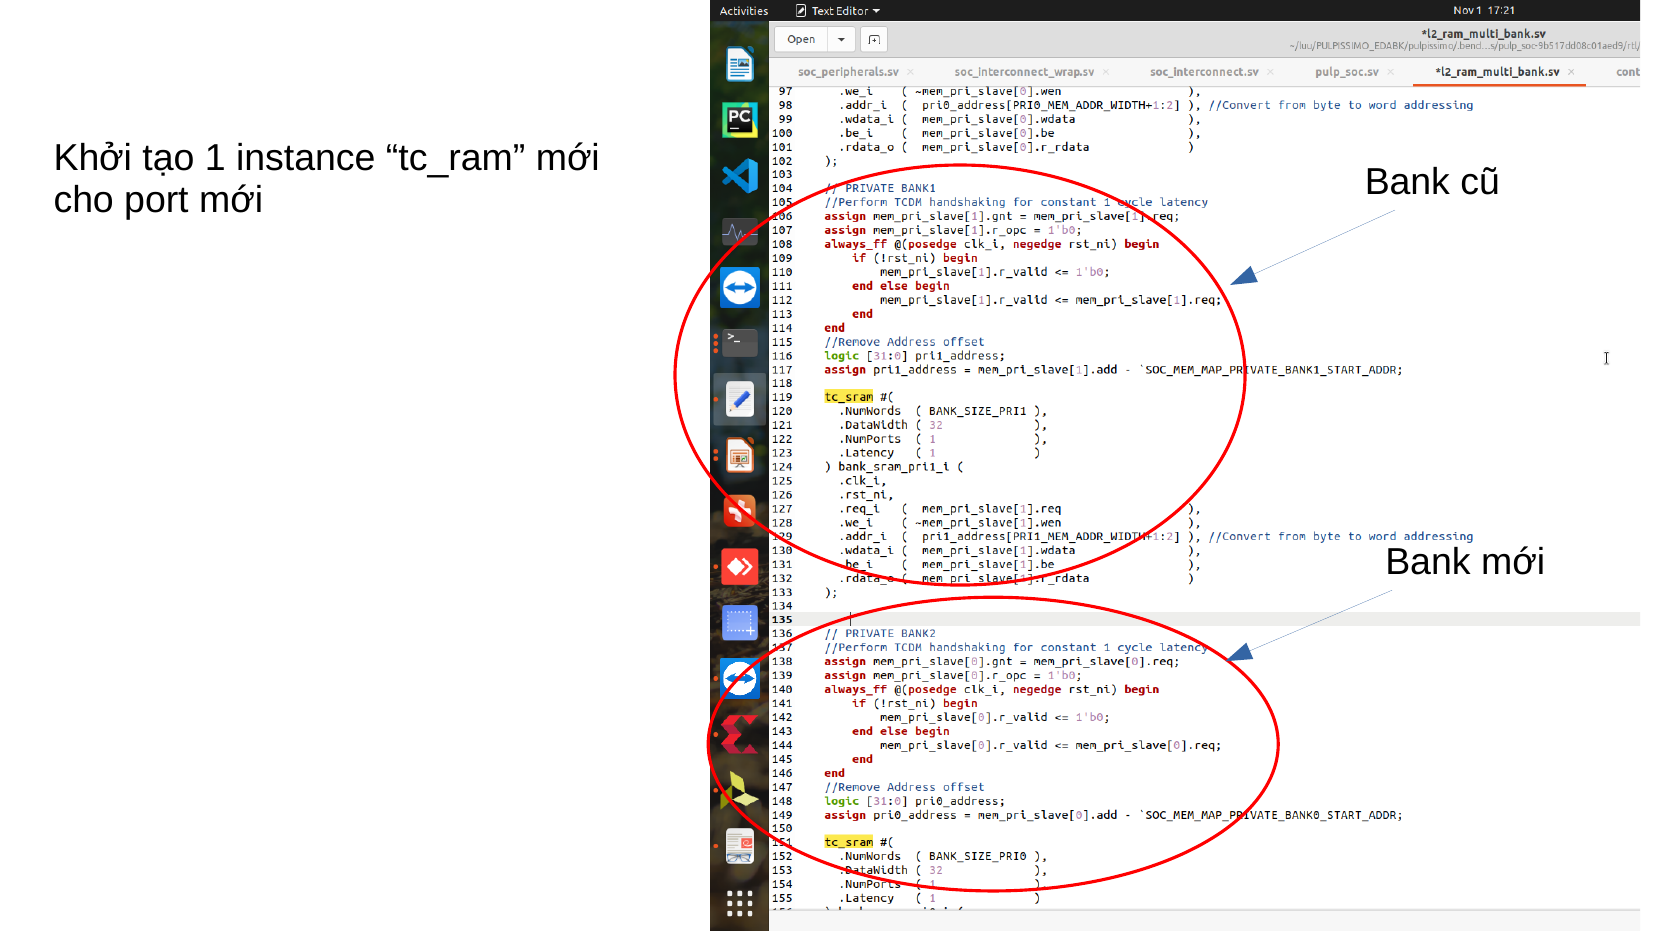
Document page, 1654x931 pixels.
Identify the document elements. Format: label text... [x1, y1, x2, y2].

picture [710, 167, 1243, 583]
text_box Khởi tạo 1 instance “tc_ram” mới cho port mới [38, 129, 616, 271]
picture [710, 0, 1641, 931]
text_box Bank cũ [1350, 153, 1516, 211]
text_box Bank mới [1370, 533, 1561, 591]
picture [710, 599, 1276, 889]
